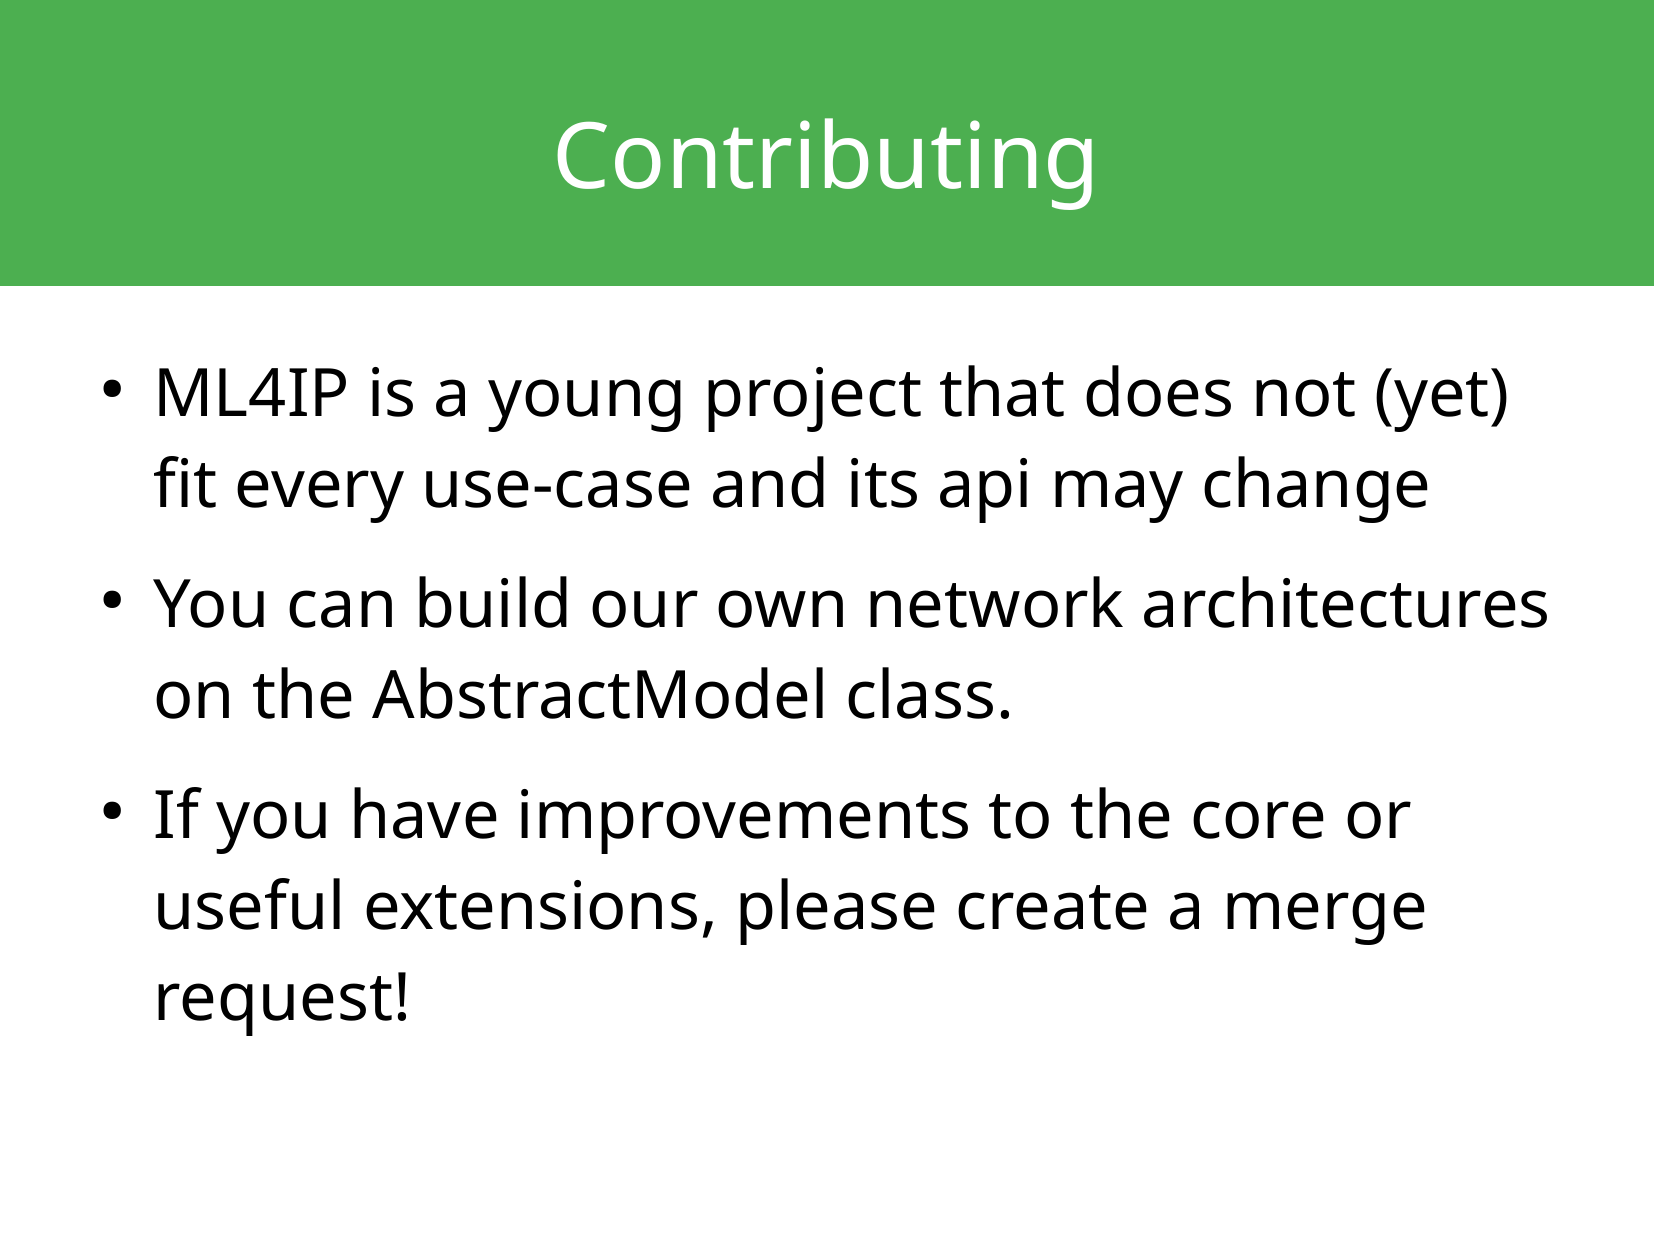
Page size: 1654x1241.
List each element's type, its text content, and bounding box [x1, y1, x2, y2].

title Contributing [82, 49, 1571, 257]
list ML4IP is a young project that does not (yet) fit every use-case and its api may change You can build our own network architectures on the AbstractModel class. If you have improvements to the core or useful extensions, please create a merge request! [82, 345, 1571, 1201]
